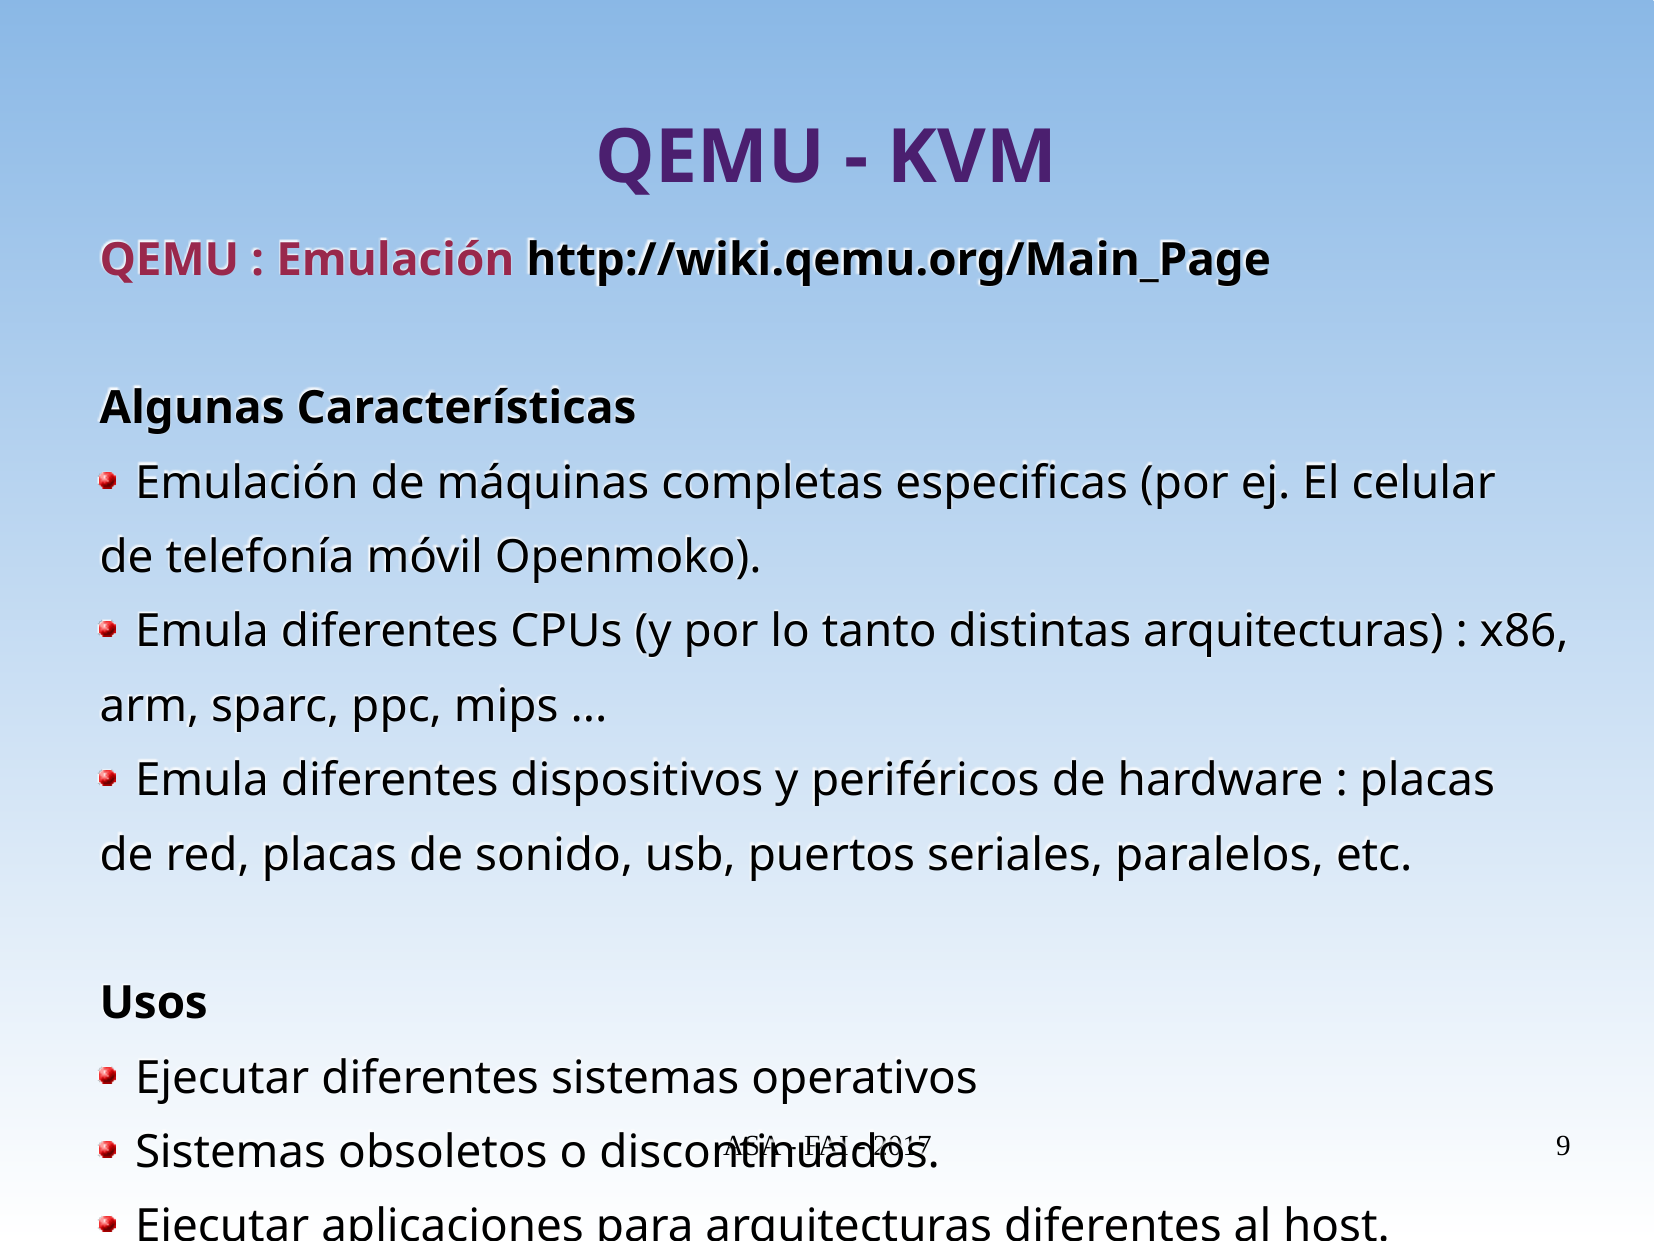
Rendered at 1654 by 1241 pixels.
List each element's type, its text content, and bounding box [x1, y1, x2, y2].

text_box QEMU : Emulación http://wiki.qemu.org/Main_Page Algunas Características Emulación de máquinas completas especificas (por ej. El celular de telefonía móvil Openmoko). Emula diferentes CPUs (y por lo tanto distintas arquitecturas) : x86, arm, sparc, ppc, mips ... Emula diferentes dispositivos y periféricos de hardware : placas de red, placas de sonido, usb, puertos seriales, paralelos, etc. Usos Ejecutar diferentes sistemas operativos Sistemas obsoletos o discontinuados. Ejecutar aplicaciones para arquitecturas diferentes al host. Desarrollo y debugging del kernel Linux, distribuciones, u otras aplicaciones que utilicen HW. [84, 218, 1530, 1241]
title QEMU - KVM [82, 49, 1571, 257]
